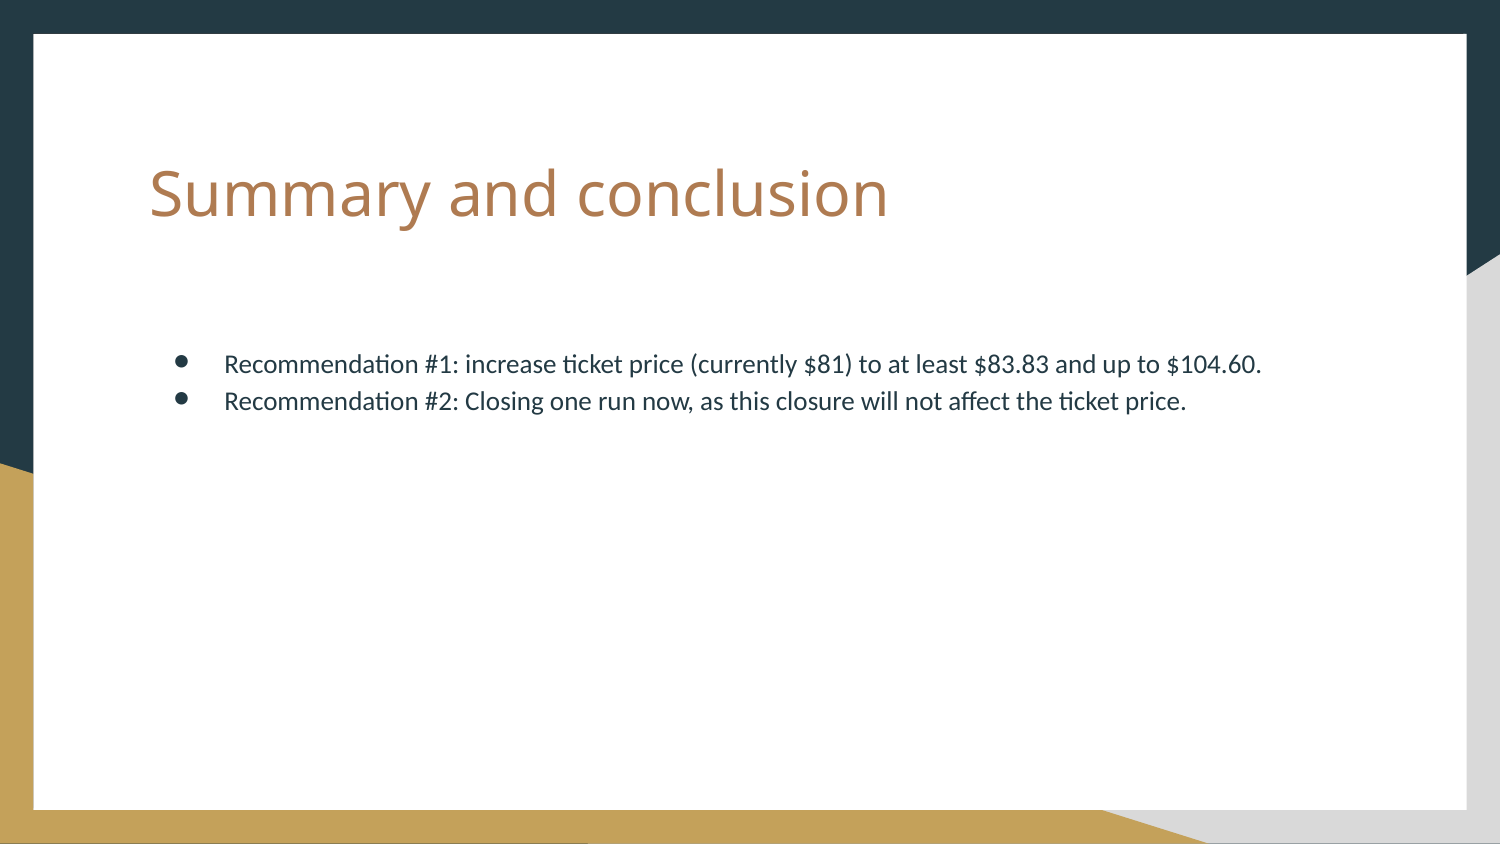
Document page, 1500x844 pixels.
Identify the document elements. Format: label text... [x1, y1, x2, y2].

title Summary and conclusion [134, 138, 1366, 296]
list Recommendation #1: increase ticket price (currently $81) to at least $83.83 and up to $104.60. Recommendation #2: Closing one run now, as this closure will not affect the ticket price. [134, 326, 1366, 729]
